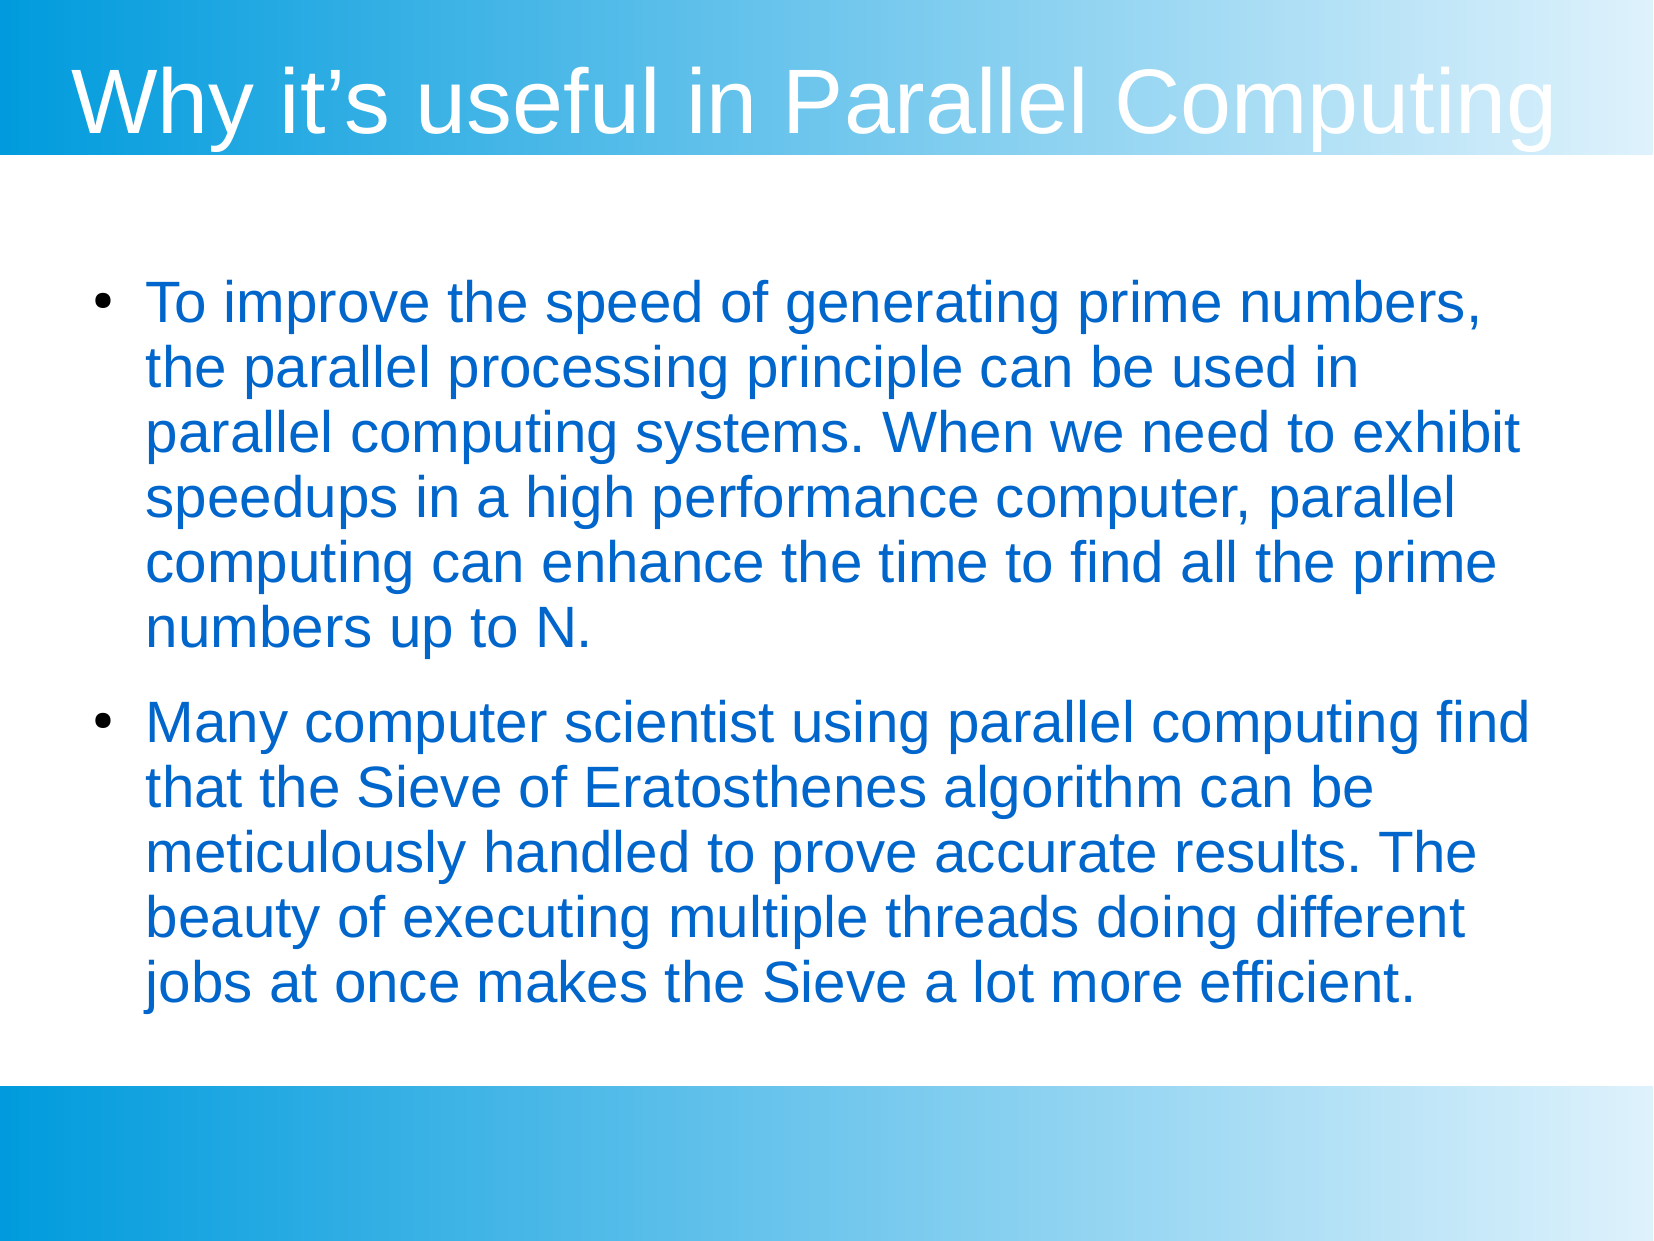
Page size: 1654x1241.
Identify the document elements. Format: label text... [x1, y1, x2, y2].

title Why it’s useful in Parallel Computing [45, 49, 1586, 155]
list To improve the speed of generating prime numbers, the parallel processing principle can be used in parallel computing systems. When we need to exhibit speedups in a high performance computer, parallel computing can enhance the time to find all the prime numbers up to N. Many computer scientist using parallel computing find that the Sieve of Eratosthenes algorithm can be meticulously handled to prove accurate results. The beauty of executing multiple threads doing different jobs at once makes the Sieve a lot more efficient. [75, 270, 1564, 1051]
